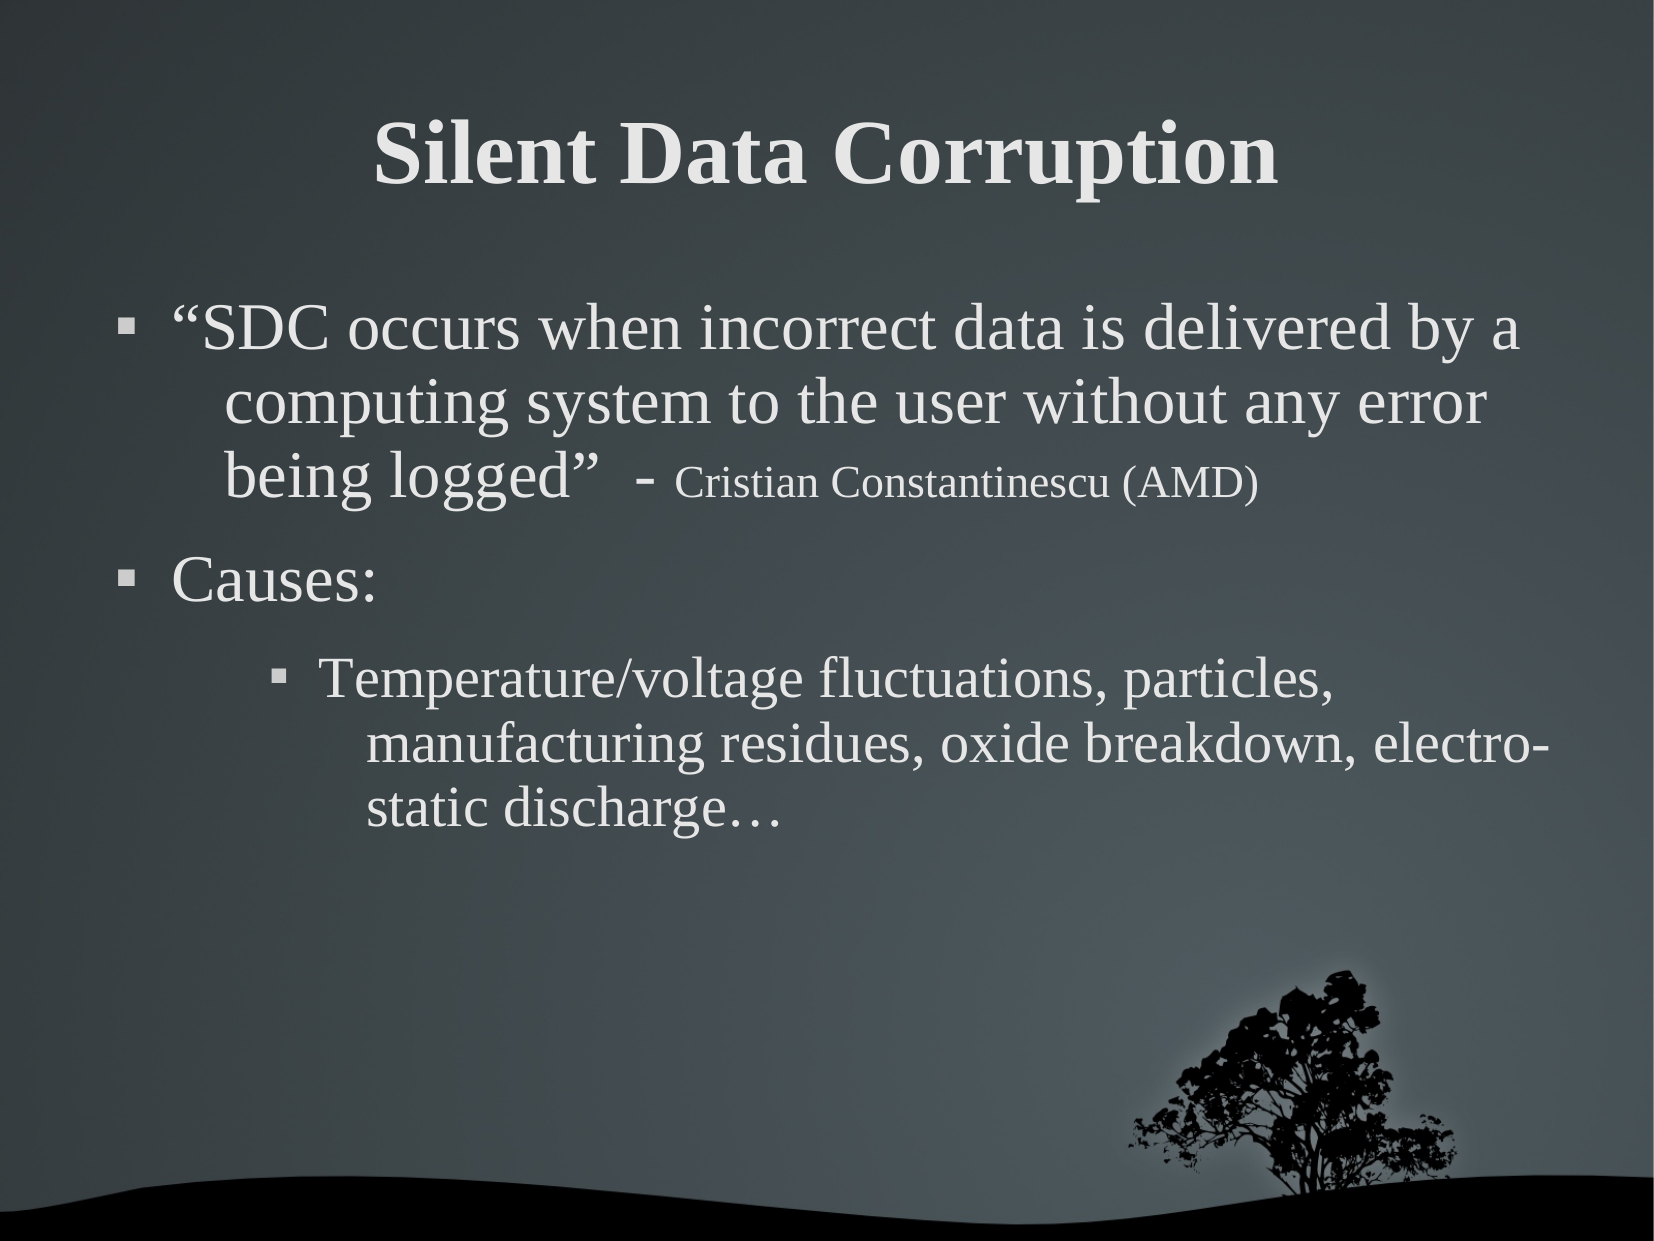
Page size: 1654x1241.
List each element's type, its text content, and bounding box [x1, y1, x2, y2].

list “SDC occurs when incorrect data is delivered by a computing system to the user without any error being logged” - Cristian Constantinescu (AMD) Causes: Temperature/voltage fluctuations, particles, manufacturing residues, oxide breakdown, electro-static discharge… [82, 290, 1571, 1109]
title Silent Data Corruption [82, 49, 1571, 257]
picture [0, 0, 1654, 1241]
